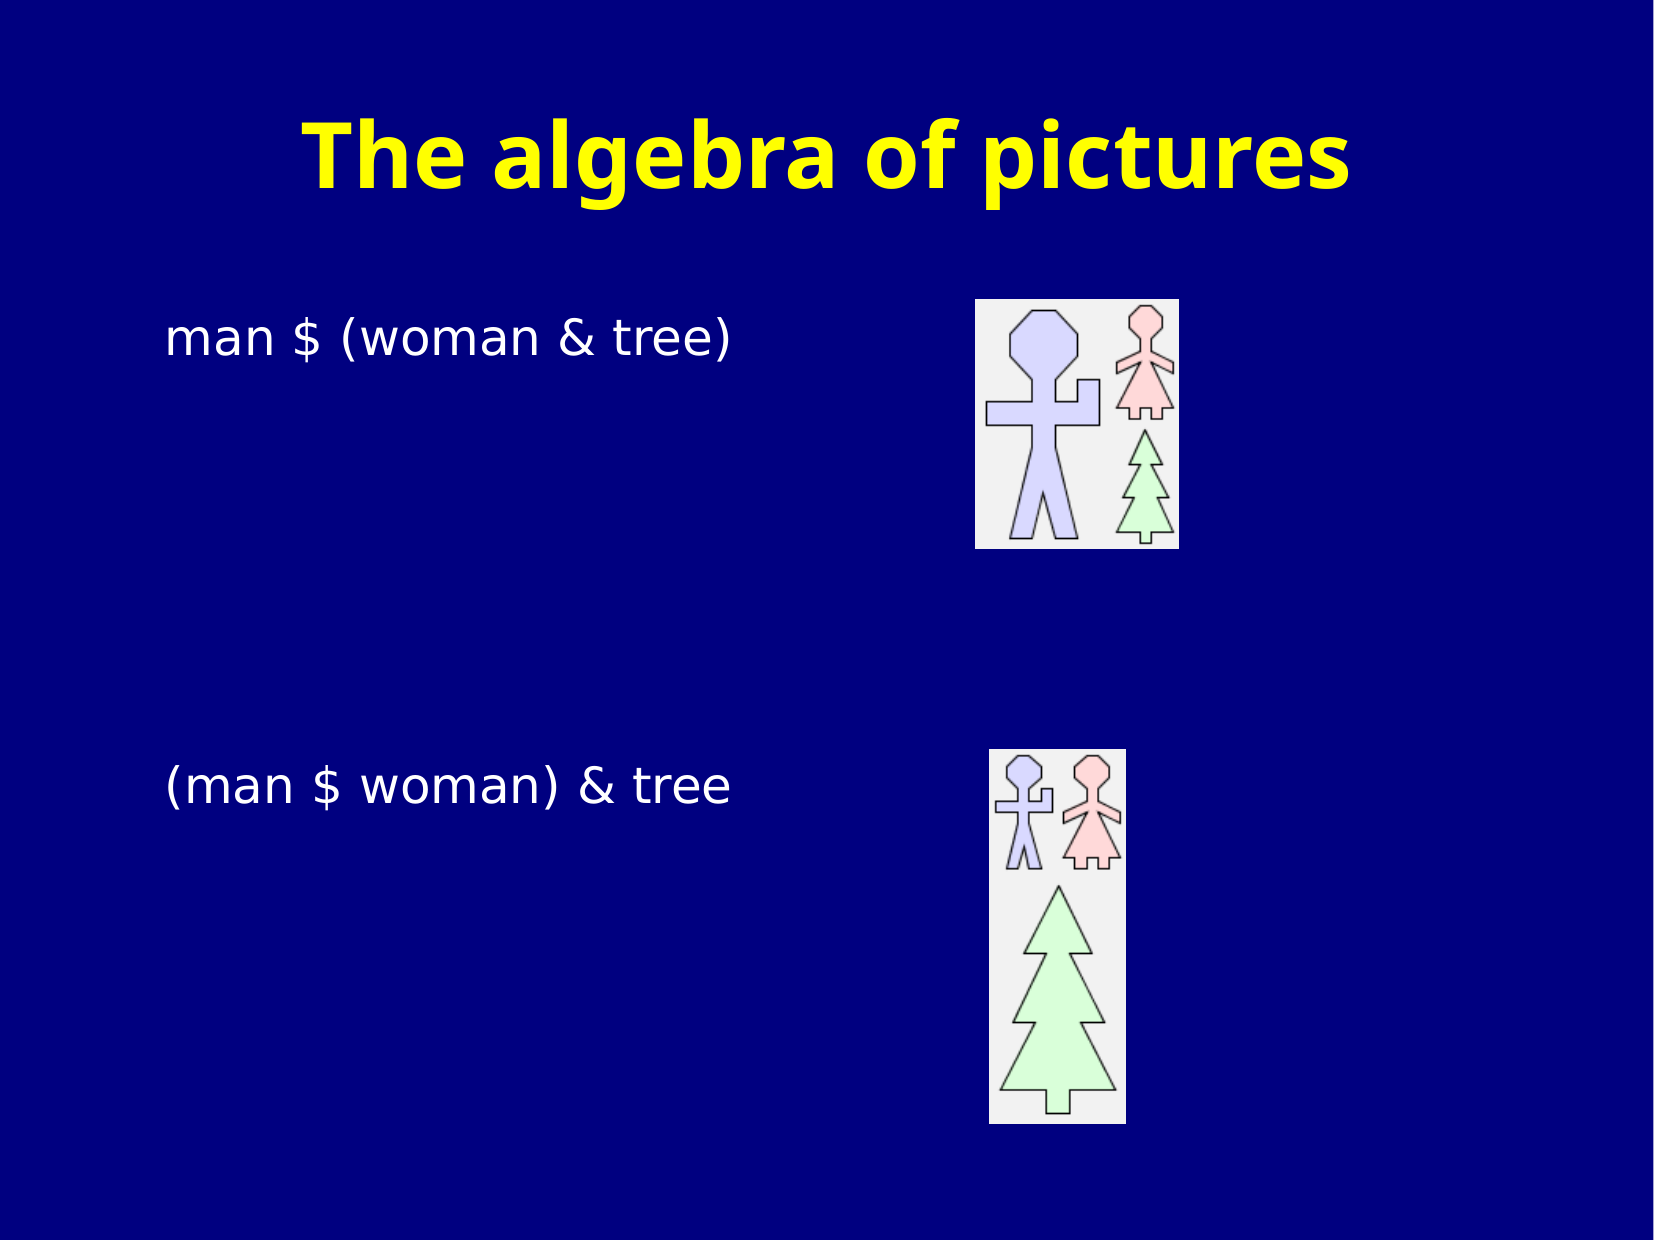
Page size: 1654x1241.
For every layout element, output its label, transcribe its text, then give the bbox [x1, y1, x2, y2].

text_box man $ (woman & tree) [150, 301, 826, 376]
text_box (man $ woman) & tree [150, 750, 826, 882]
title The algebra of pictures [82, 56, 1571, 250]
picture [975, 299, 1179, 549]
picture [989, 749, 1126, 1124]
